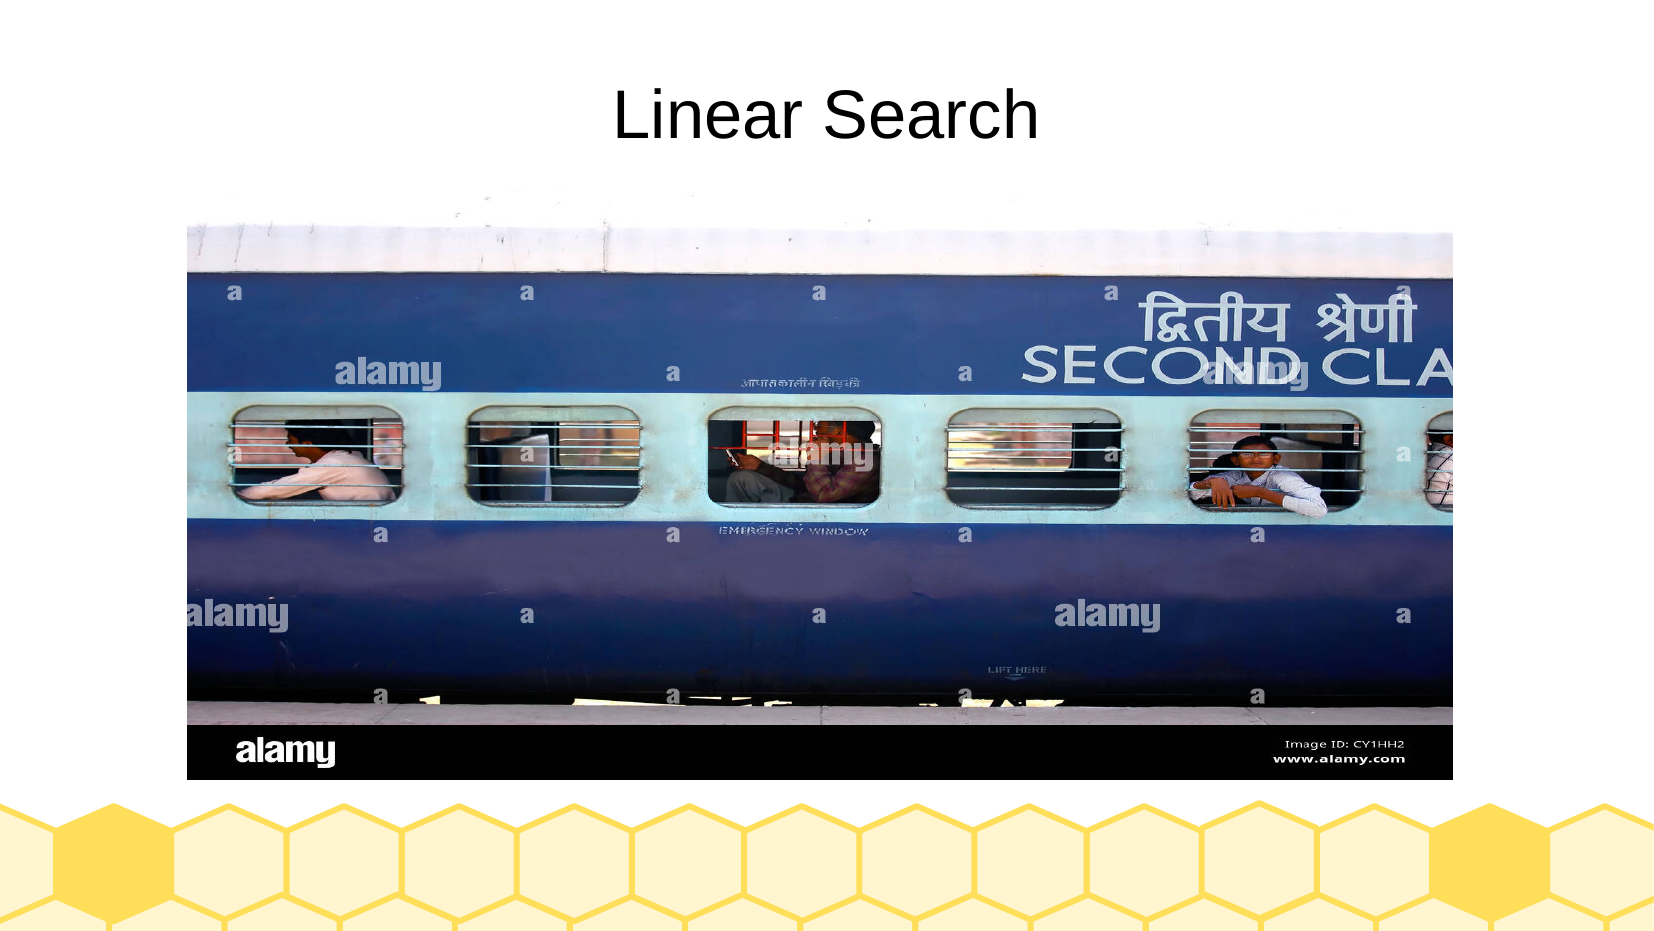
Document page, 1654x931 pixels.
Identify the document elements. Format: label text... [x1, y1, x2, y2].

picture [187, 187, 1453, 780]
title Linear Search [82, 37, 1571, 193]
